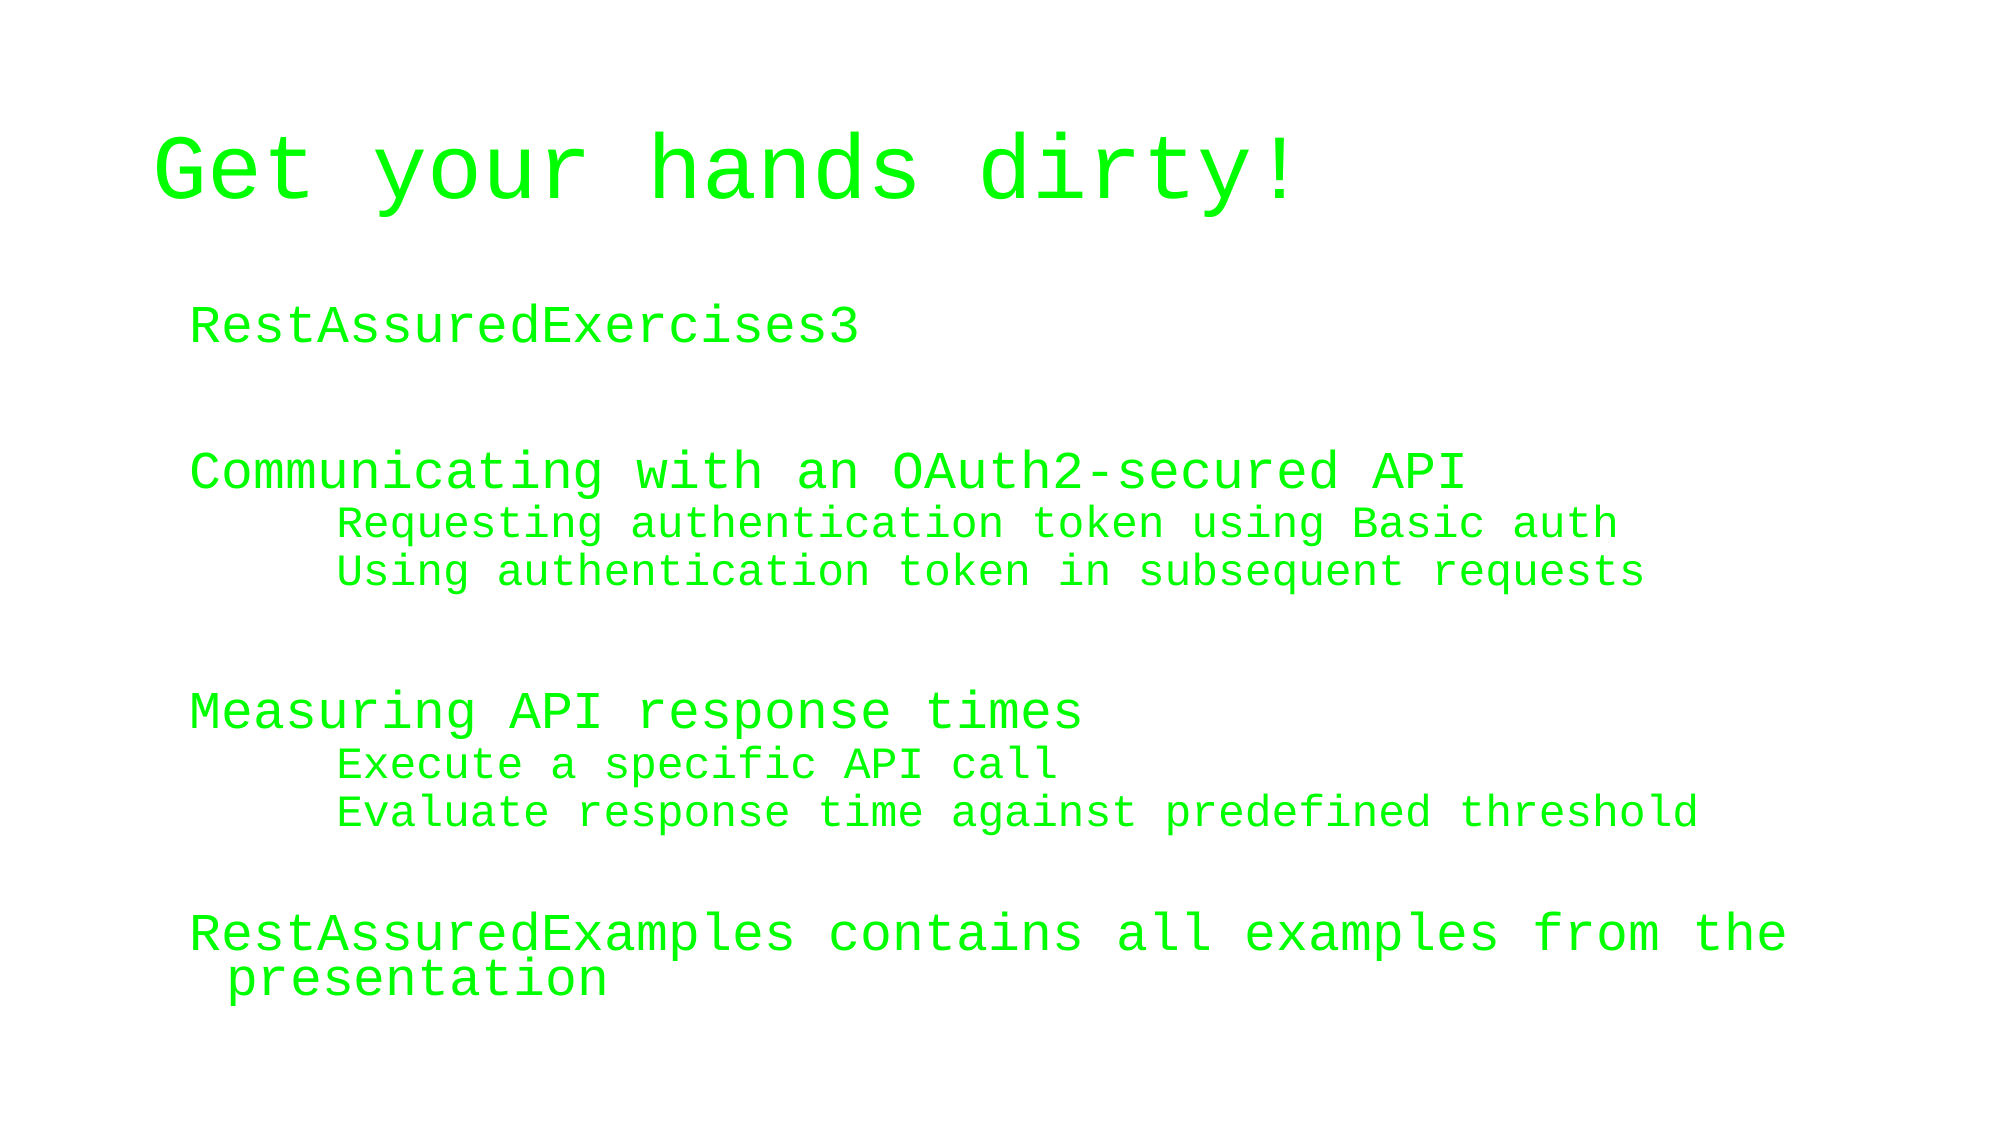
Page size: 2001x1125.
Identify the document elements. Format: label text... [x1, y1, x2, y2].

list RestAssuredExercises3 Communicating with an OAuth2-secured API Requesting authentication token using Basic auth Using authentication token in subsequent requests Measuring API response times Execute a specific API call Evaluate response time against predefined threshold RestAssuredExamples contains all examples from the presentation [137, 299, 1863, 1014]
title Get your hands dirty! [137, 59, 1863, 278]
